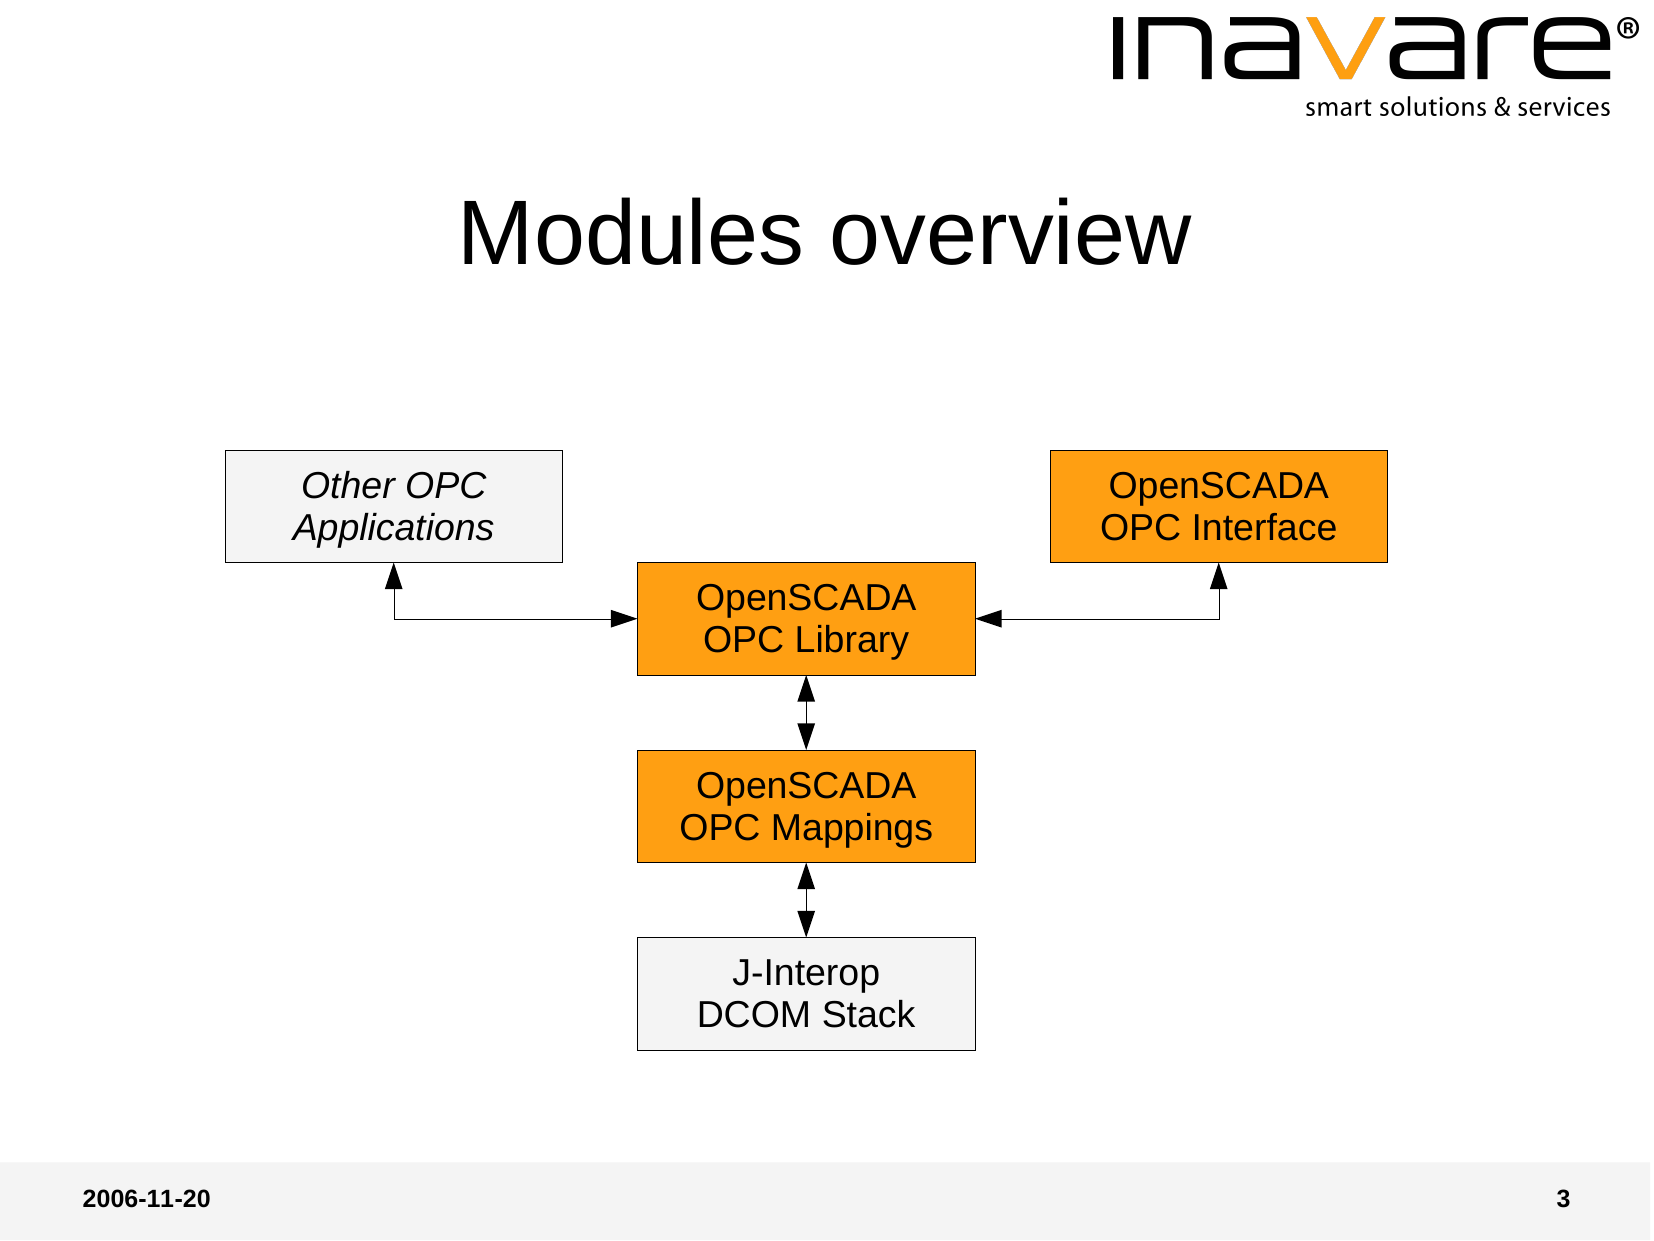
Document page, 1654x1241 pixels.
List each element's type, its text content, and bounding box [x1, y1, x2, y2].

text_box OpenSCADA OPC Interface [1050, 450, 1388, 563]
text_box Other OPC Applications [225, 450, 563, 563]
title Modules overview [37, 157, 1613, 309]
text_box OpenSCADA OPC Library [637, 562, 976, 676]
text_box J-Interop DCOM Stack [637, 937, 976, 1051]
picture [1113, 17, 1639, 116]
text_box OpenSCADA OPC Mappings [637, 750, 976, 863]
